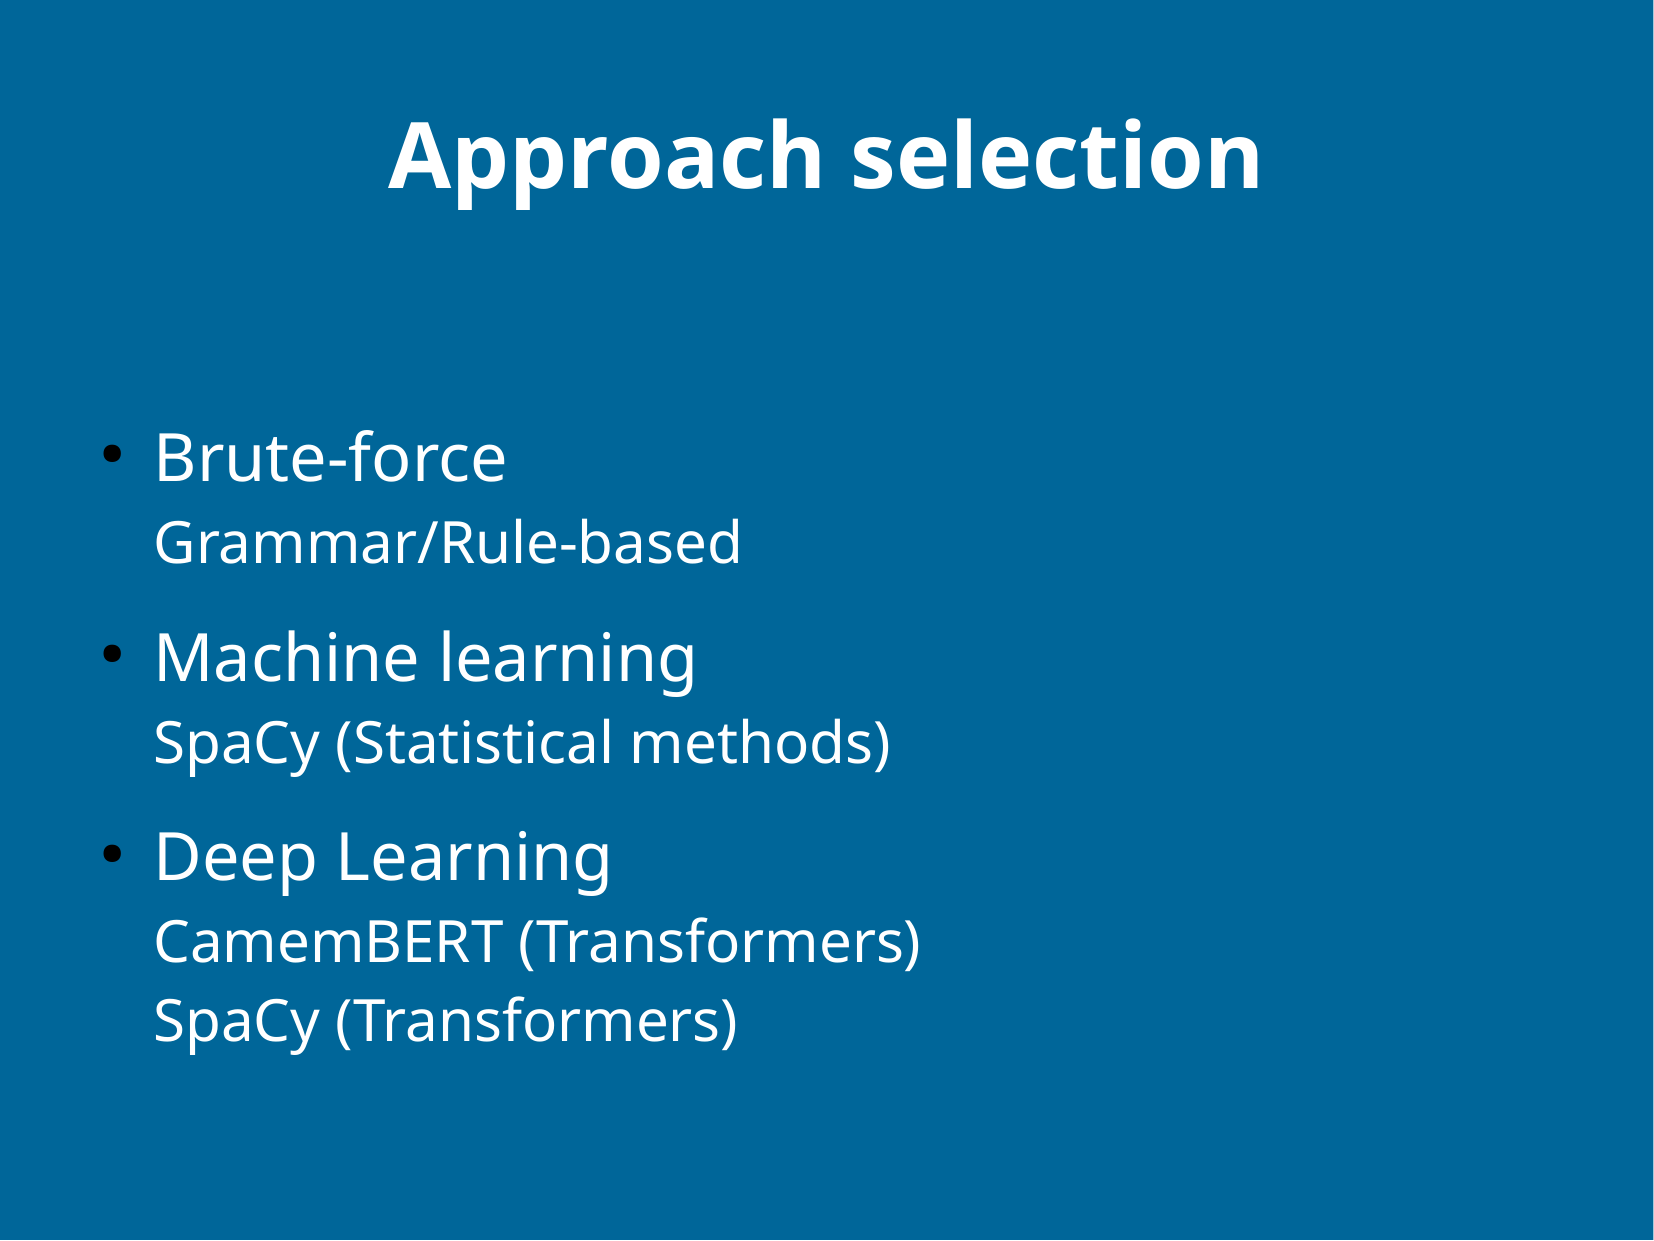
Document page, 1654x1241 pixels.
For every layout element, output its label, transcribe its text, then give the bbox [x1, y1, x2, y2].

title Approach selection [82, 49, 1571, 257]
list Brute-force Grammar/Rule-based Machine learning SpaCy (Statistical methods) Deep Learning CamemBERT (Transformers) SpaCy (Transformers) [82, 290, 1571, 1164]
